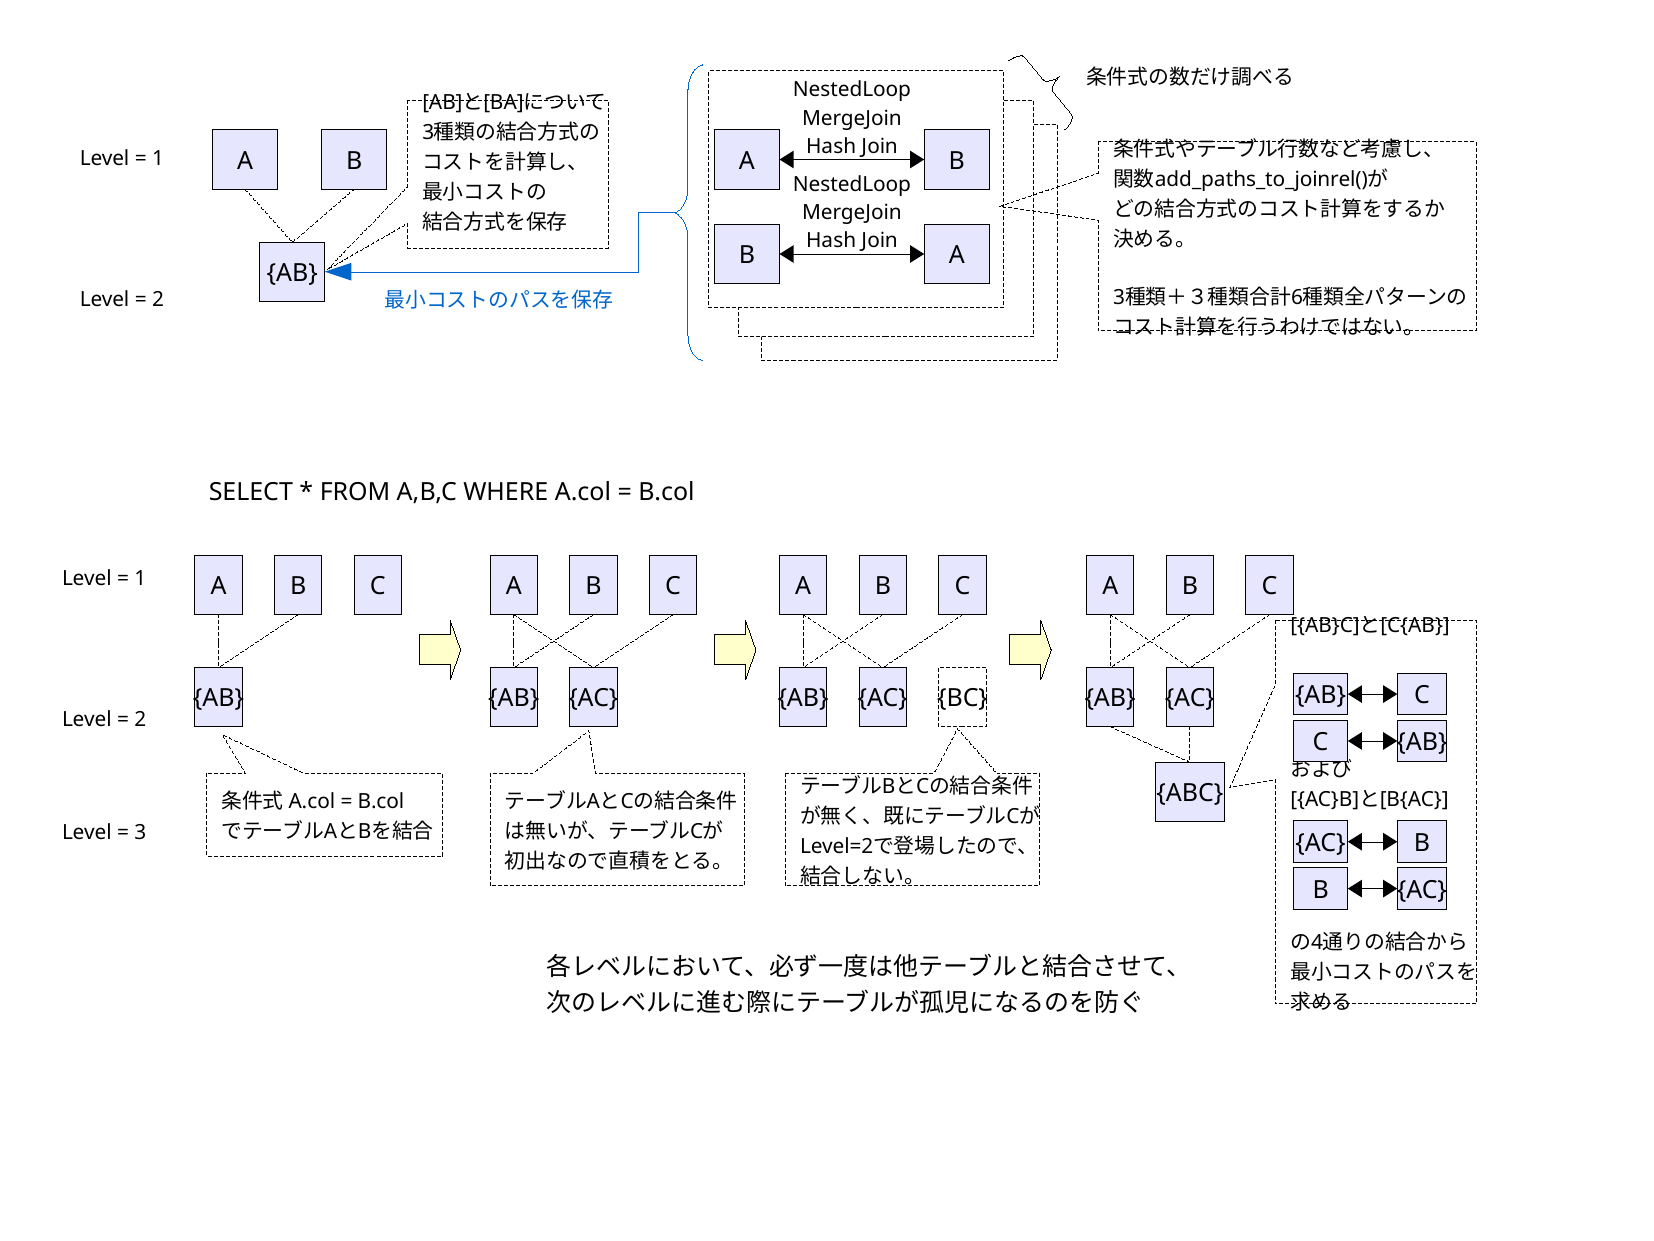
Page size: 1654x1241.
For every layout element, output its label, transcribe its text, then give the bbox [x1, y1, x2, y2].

text_box 条件式 A.col = B.col でテーブルAとBを結合 [206, 734, 443, 857]
text_box B [924, 129, 990, 190]
text_box C [938, 555, 987, 615]
text_box {AC} [859, 667, 907, 727]
text_box B [1293, 867, 1348, 910]
text_box 条件式の数だけ調べる [1071, 52, 1309, 124]
text_box A [779, 555, 827, 615]
text_box B [1166, 555, 1214, 615]
text_box {AB} [194, 667, 243, 727]
text_box C [649, 555, 697, 615]
text_box {AB} [1086, 667, 1134, 727]
text_box {AC} [1293, 820, 1348, 863]
text_box B [859, 555, 907, 615]
text_box {AB} [779, 667, 827, 727]
text_box Level = 1 Level = 2 Level = 3 [47, 555, 170, 851]
text_box A [490, 555, 538, 615]
text_box A [714, 129, 780, 190]
text_box {AB} [1293, 673, 1348, 715]
text_box A [1086, 555, 1134, 615]
text_box [{AB}C]と[C{AB}] および [{AC}B]と[B{AC}] の4通りの結合から 最小コストのパスを 求める [1229, 620, 1477, 1004]
text_box A [194, 555, 243, 615]
text_box C [354, 555, 402, 615]
text_box テーブルBとCの結合条件 が無く、既にテーブルCが Level=2で登場したので、 結合しない。 [785, 728, 1040, 886]
text_box {BC} [938, 667, 987, 727]
text_box {AB} [490, 667, 538, 727]
text_box B [321, 129, 387, 190]
text_box [1009, 620, 1052, 680]
text_box C [1293, 720, 1348, 762]
text_box {AC} [1397, 867, 1447, 910]
text_box B [714, 224, 780, 284]
text_box {AC} [1166, 667, 1214, 727]
text_box B [1397, 820, 1447, 863]
text_box 各レベルにおいて、必ず一度は他テーブルと結合させて、 次のレベルに進む際にテーブルが孤児になるのを防ぐ [531, 939, 1212, 1021]
text_box テーブルAとCの結合条件 は無いが、テーブルCが 初出なので直積をとる。 [490, 730, 745, 886]
text_box A [924, 224, 990, 284]
text_box Level = 1 Level = 2 [64, 135, 187, 319]
text_box C [1245, 555, 1294, 615]
text_box B [274, 555, 322, 615]
text_box C [1397, 673, 1447, 715]
text_box B [569, 555, 618, 615]
text_box {AC} [569, 667, 618, 727]
text_box [419, 620, 461, 680]
text_box [714, 620, 756, 680]
text_box {AB} [259, 242, 325, 302]
text_box [708, 70, 1058, 361]
text_box {ABC} [1155, 762, 1225, 822]
text_box 条件式やテーブル行数など考慮し、 関数add_paths_to_joinrel()が どの結合方式のコスト計算をするか 決める。 3種類＋３種類合計6種類全パターンの コスト計算を行うわけではない。 [999, 141, 1477, 331]
text_box A [212, 129, 278, 190]
text_box {AB} [1397, 720, 1447, 762]
text_box SELECT * FROM A,B,C WHERE A.col = B.col [194, 466, 737, 515]
text_box [AB]と[BA]について 3種類の結合方式の コストを計算し、 最小コストの 結合方式を保存 [326, 100, 609, 270]
